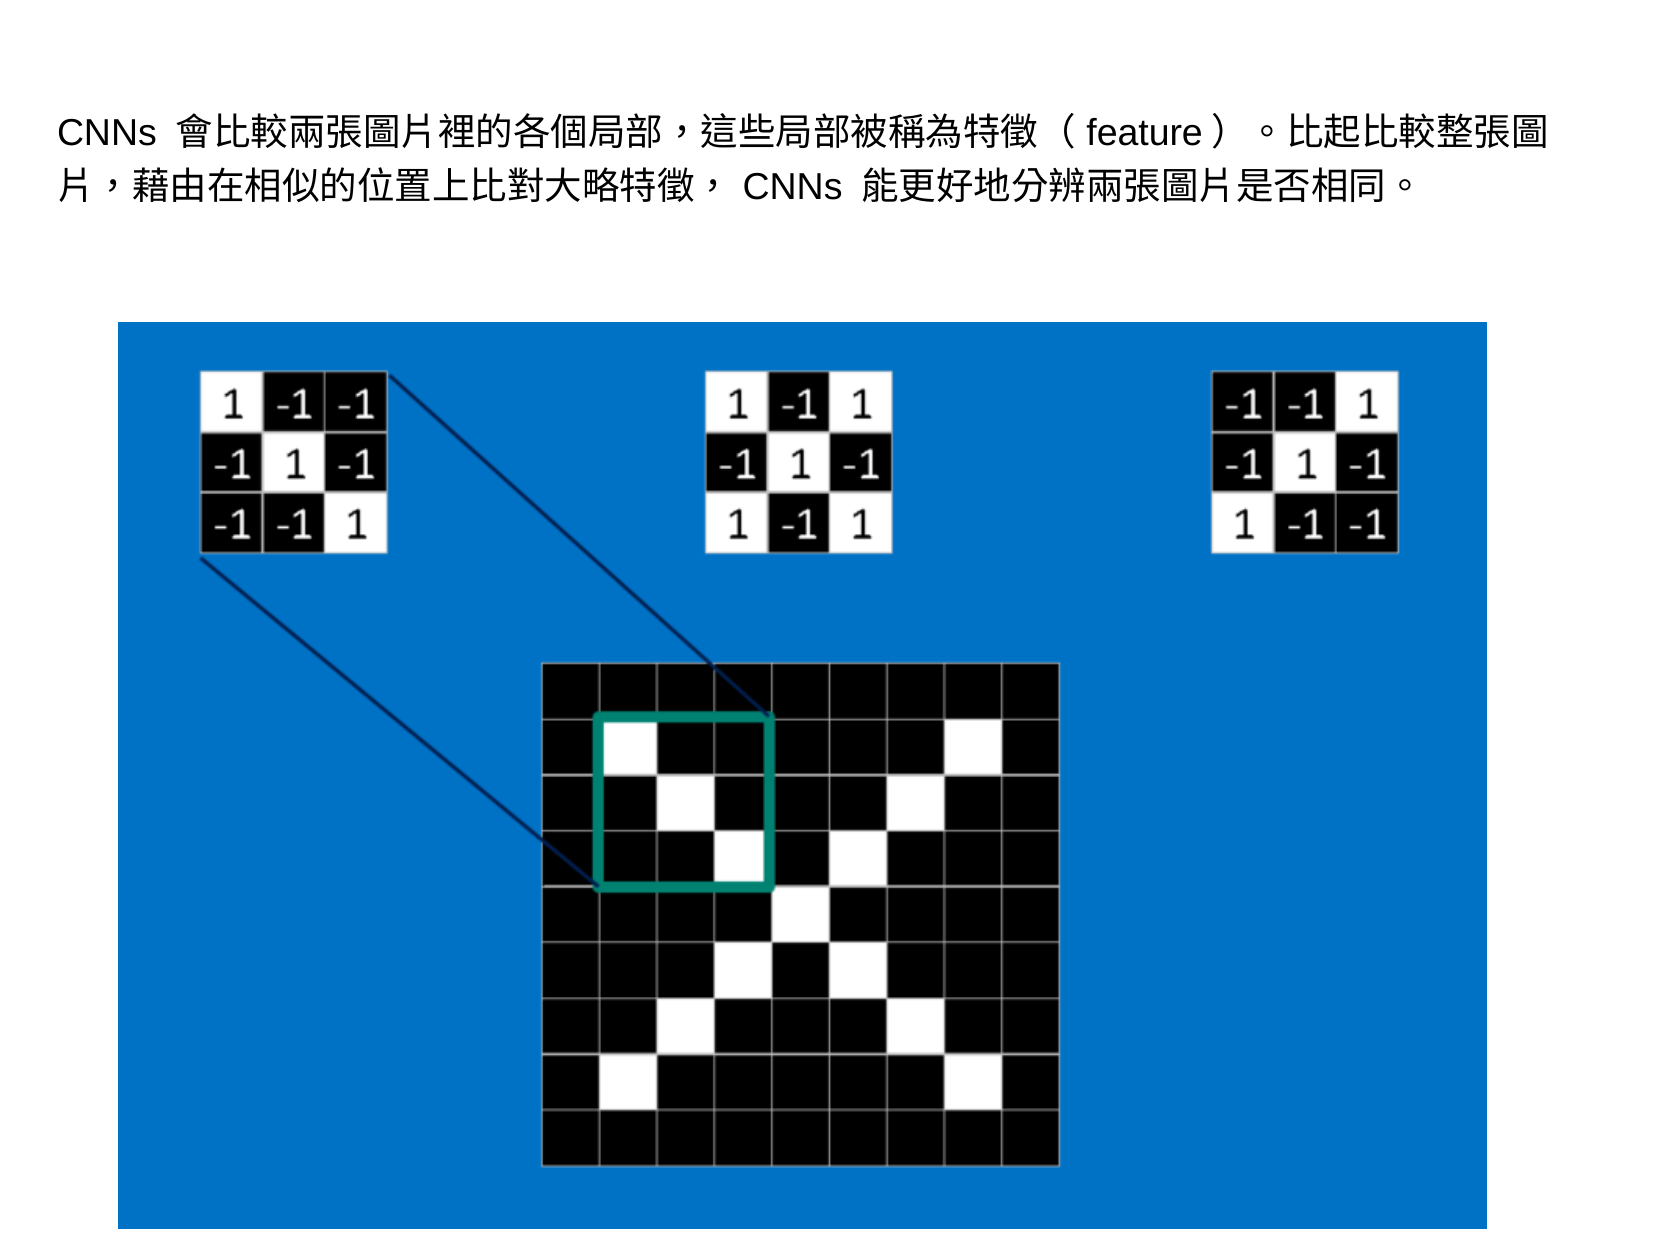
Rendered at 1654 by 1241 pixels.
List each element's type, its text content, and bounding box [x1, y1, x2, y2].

text_box CNNs 會比較兩張圖片裡的各個局部，這些局部被稱為特徵（feature）。比起比較整張圖片，藉由在相似的位置上比對大略特徵，CNNs 能更好地分辨兩張圖片是否相同。 [42, 94, 1630, 254]
picture [118, 322, 1487, 1229]
